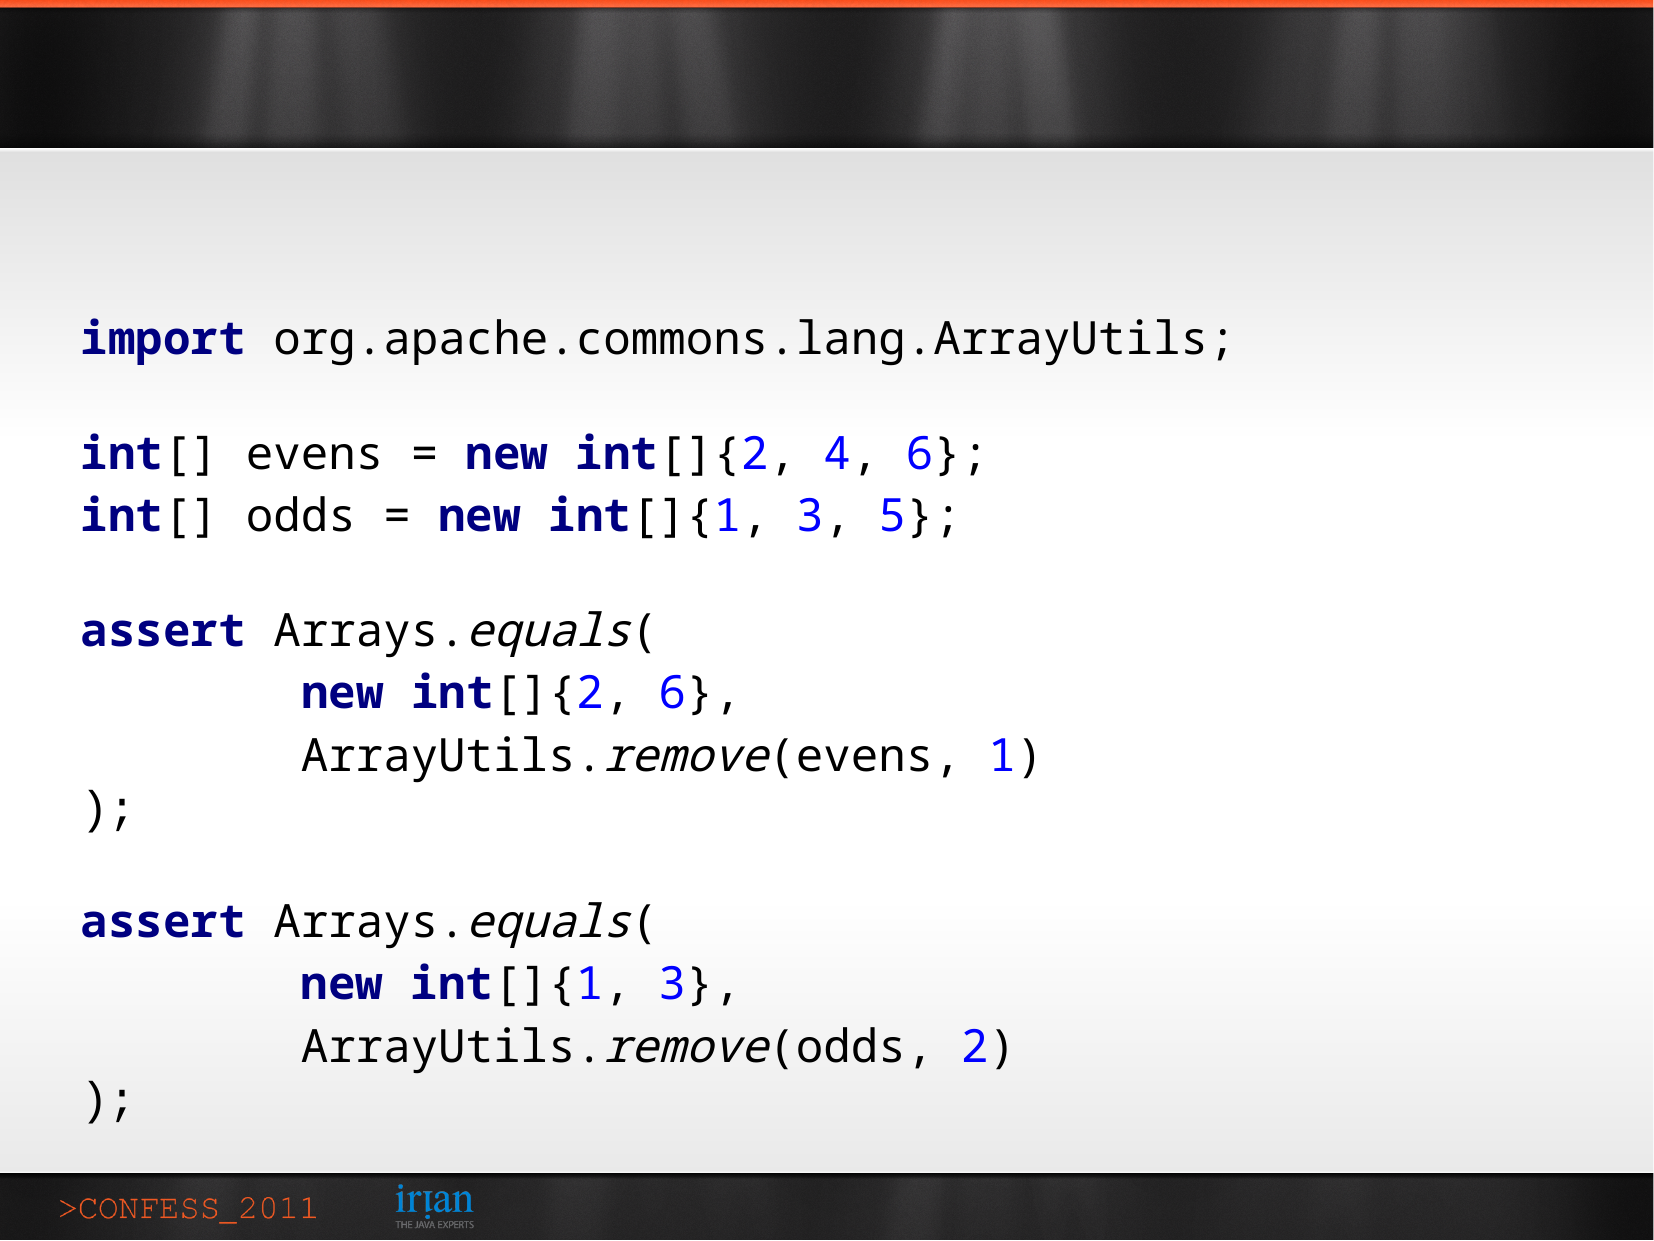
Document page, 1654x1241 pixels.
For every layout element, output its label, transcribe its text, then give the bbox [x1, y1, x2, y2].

picture [0, 0, 1654, 1240]
subtitle import org.apache.commons.lang.ArrayUtils; int[] evens = new int[]{2, 4, 6}; int[] odds = new int[]{1, 3, 5}; assert Arrays.equals( new int[]{2, 6}, ArrayUtils.remove(evens, 1) ); assert Arrays.equals( new int[]{1, 3}, ArrayUtils.remove(odds, 2) ); [80, 305, 1654, 1138]
